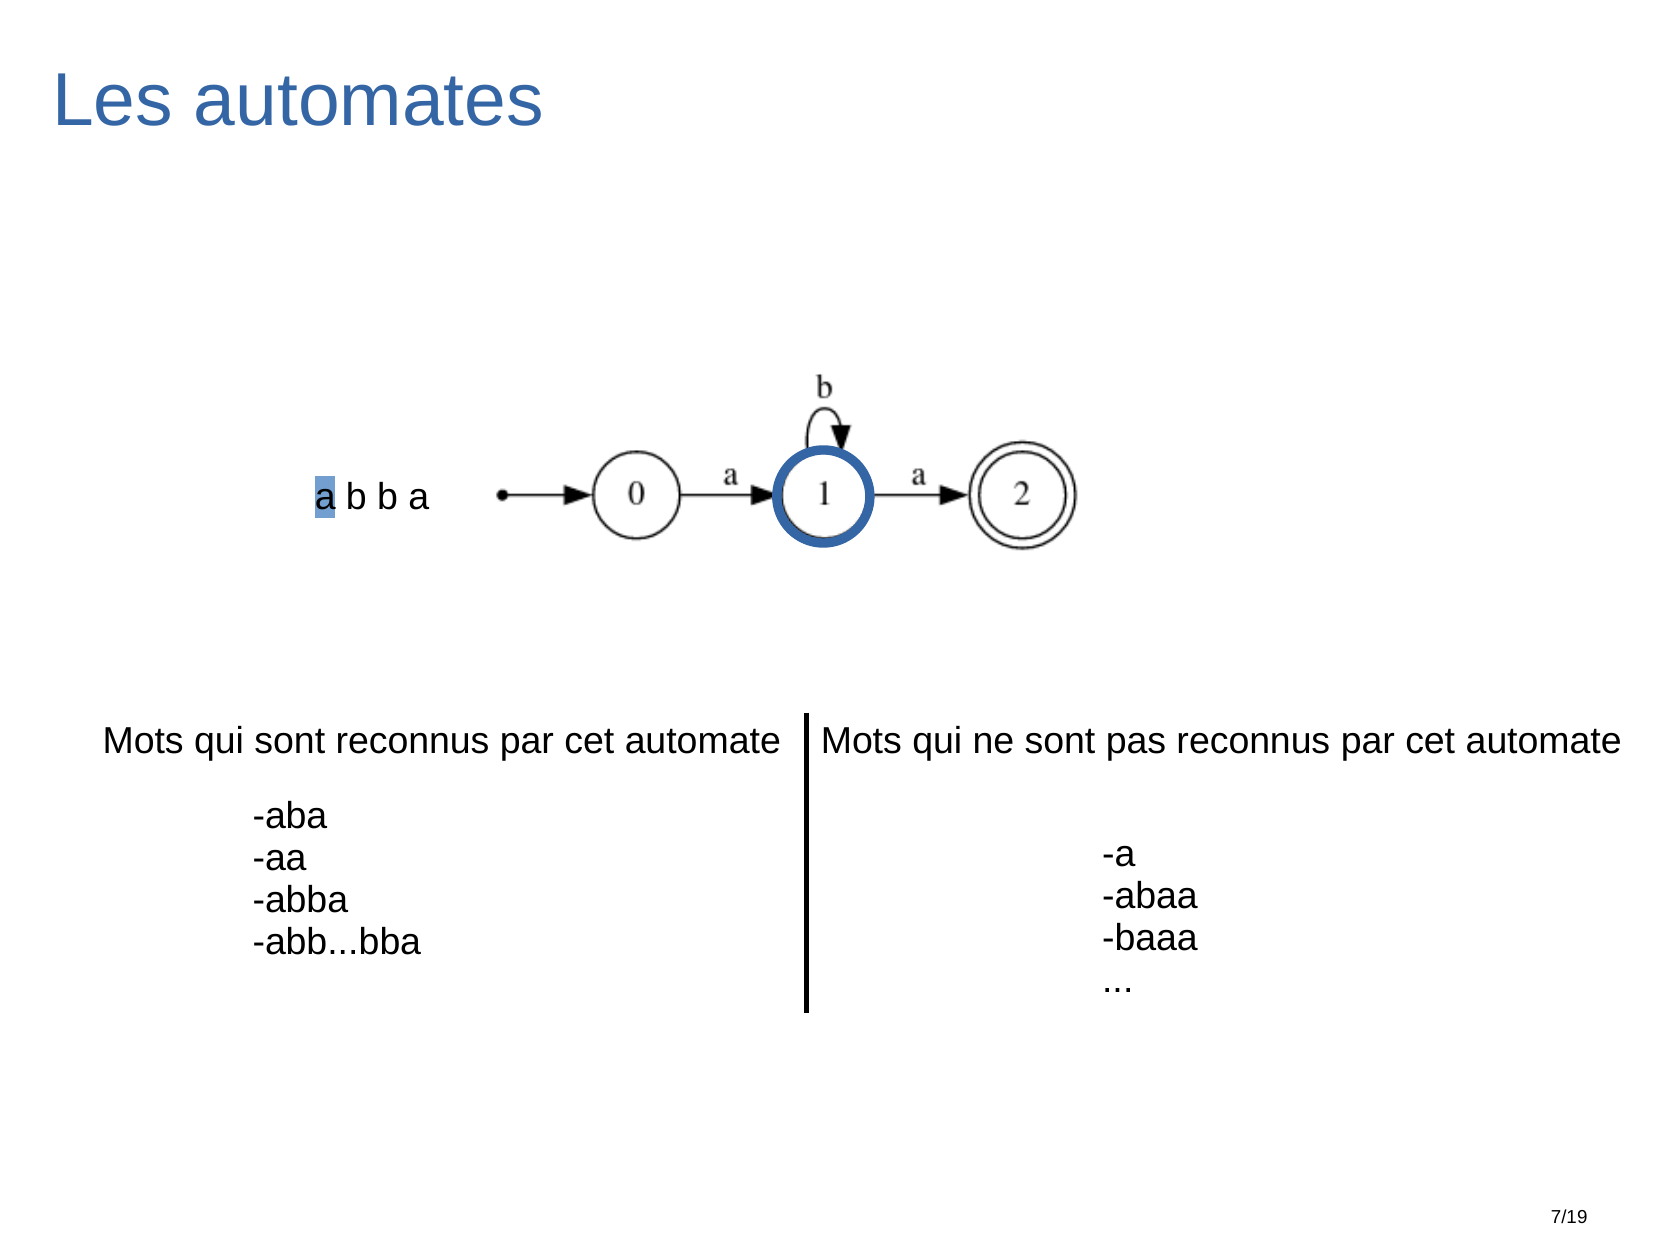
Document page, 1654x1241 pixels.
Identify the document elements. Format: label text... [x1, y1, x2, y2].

text_box -a -abaa -baaa ... [1087, 825, 1213, 1008]
text_box Mots qui sont reconnus par cet automate [87, 712, 806, 812]
text_box Les automates [37, 50, 1013, 151]
picture [412, 299, 1157, 657]
text_box -aba -aa -abba -abb...bba [237, 787, 437, 971]
text_box 7/19 [1536, 1198, 1613, 1235]
text_box a b b a [300, 468, 445, 526]
text_box Mots qui ne sont pas reconnus par cet automate [809, 712, 1654, 812]
